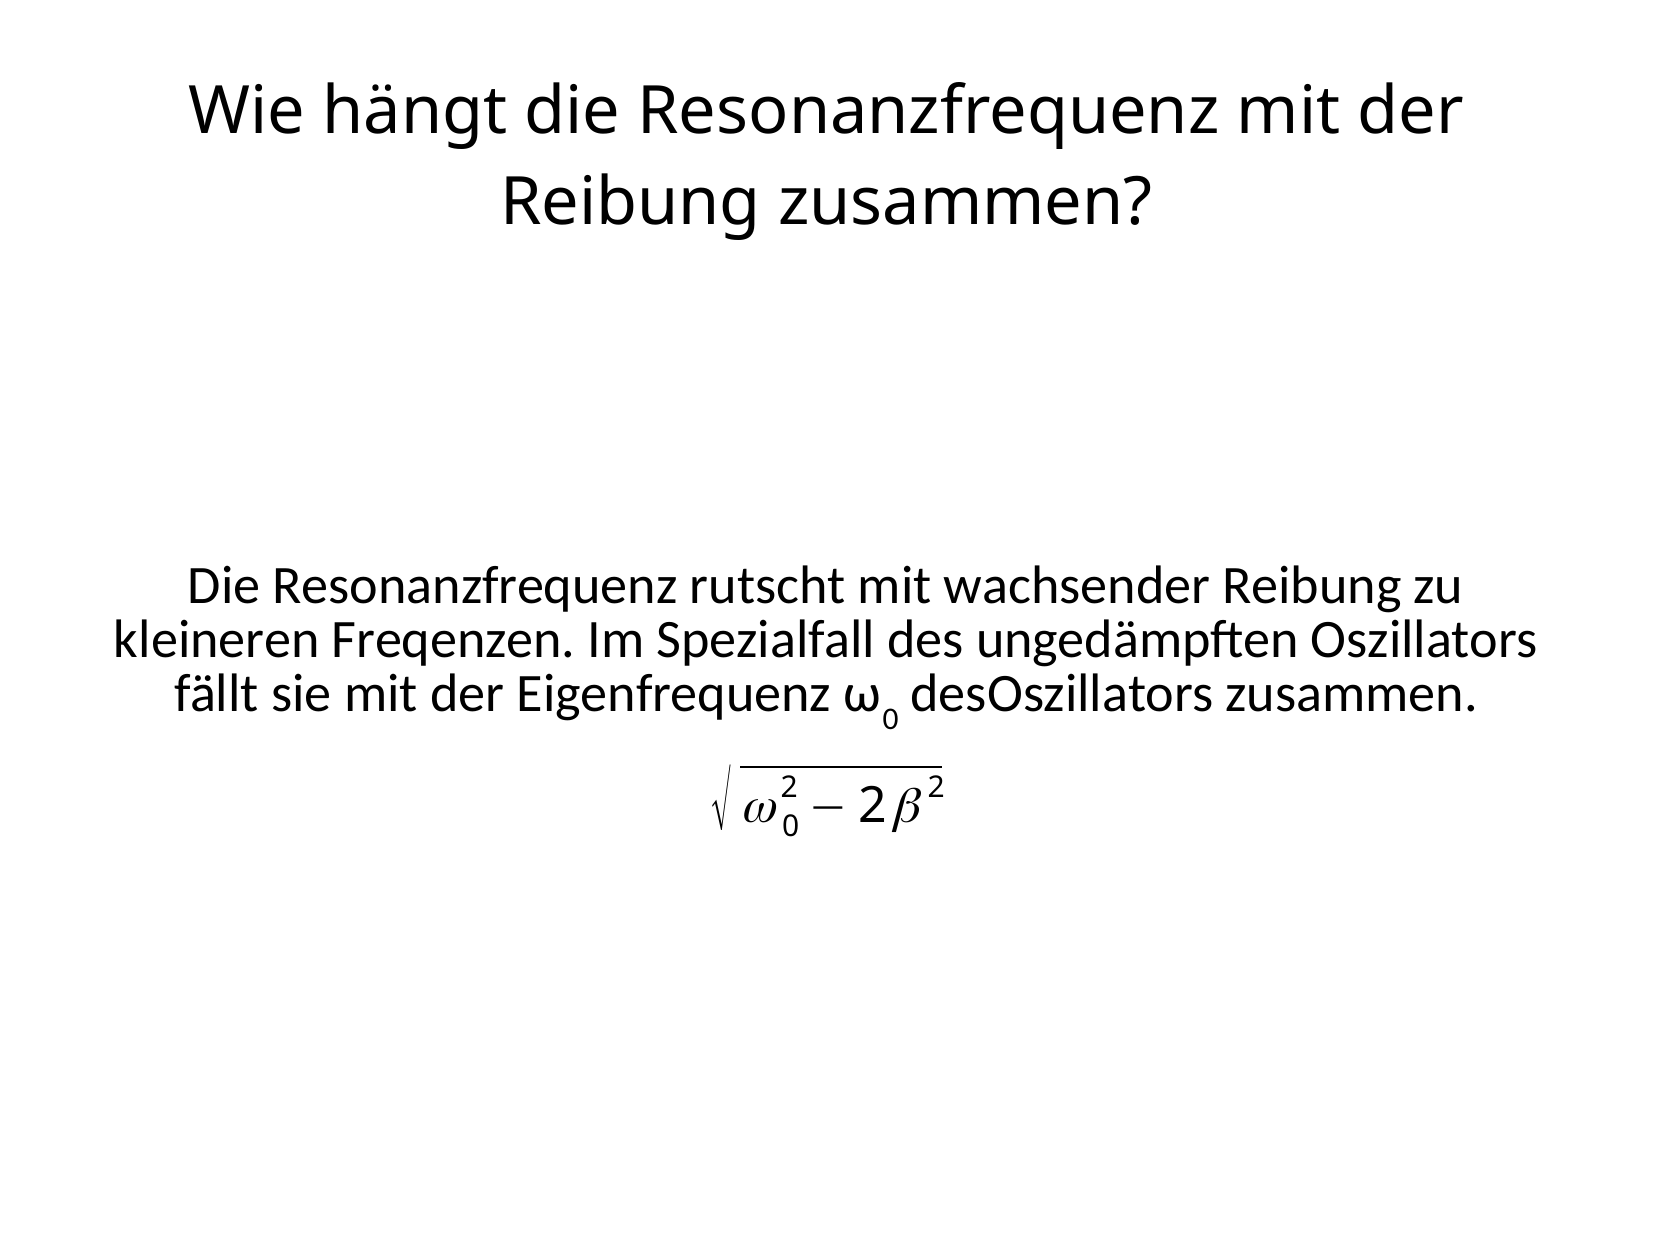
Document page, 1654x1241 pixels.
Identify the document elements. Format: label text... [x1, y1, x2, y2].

title Wie hängt die Resonanzfrequenz mit der Reibung zusammen? [82, 49, 1571, 257]
subtitle Die Resonanzfrequenz rutscht mit wachsender Reibung zu kleineren Freqenzen. Im Spezialfall des ungedämpften Oszillators fällt sie mit der Eigenfrequenz ω0 desOszillators zusammen. [82, 290, 1571, 1010]
chart [705, 762, 948, 844]
